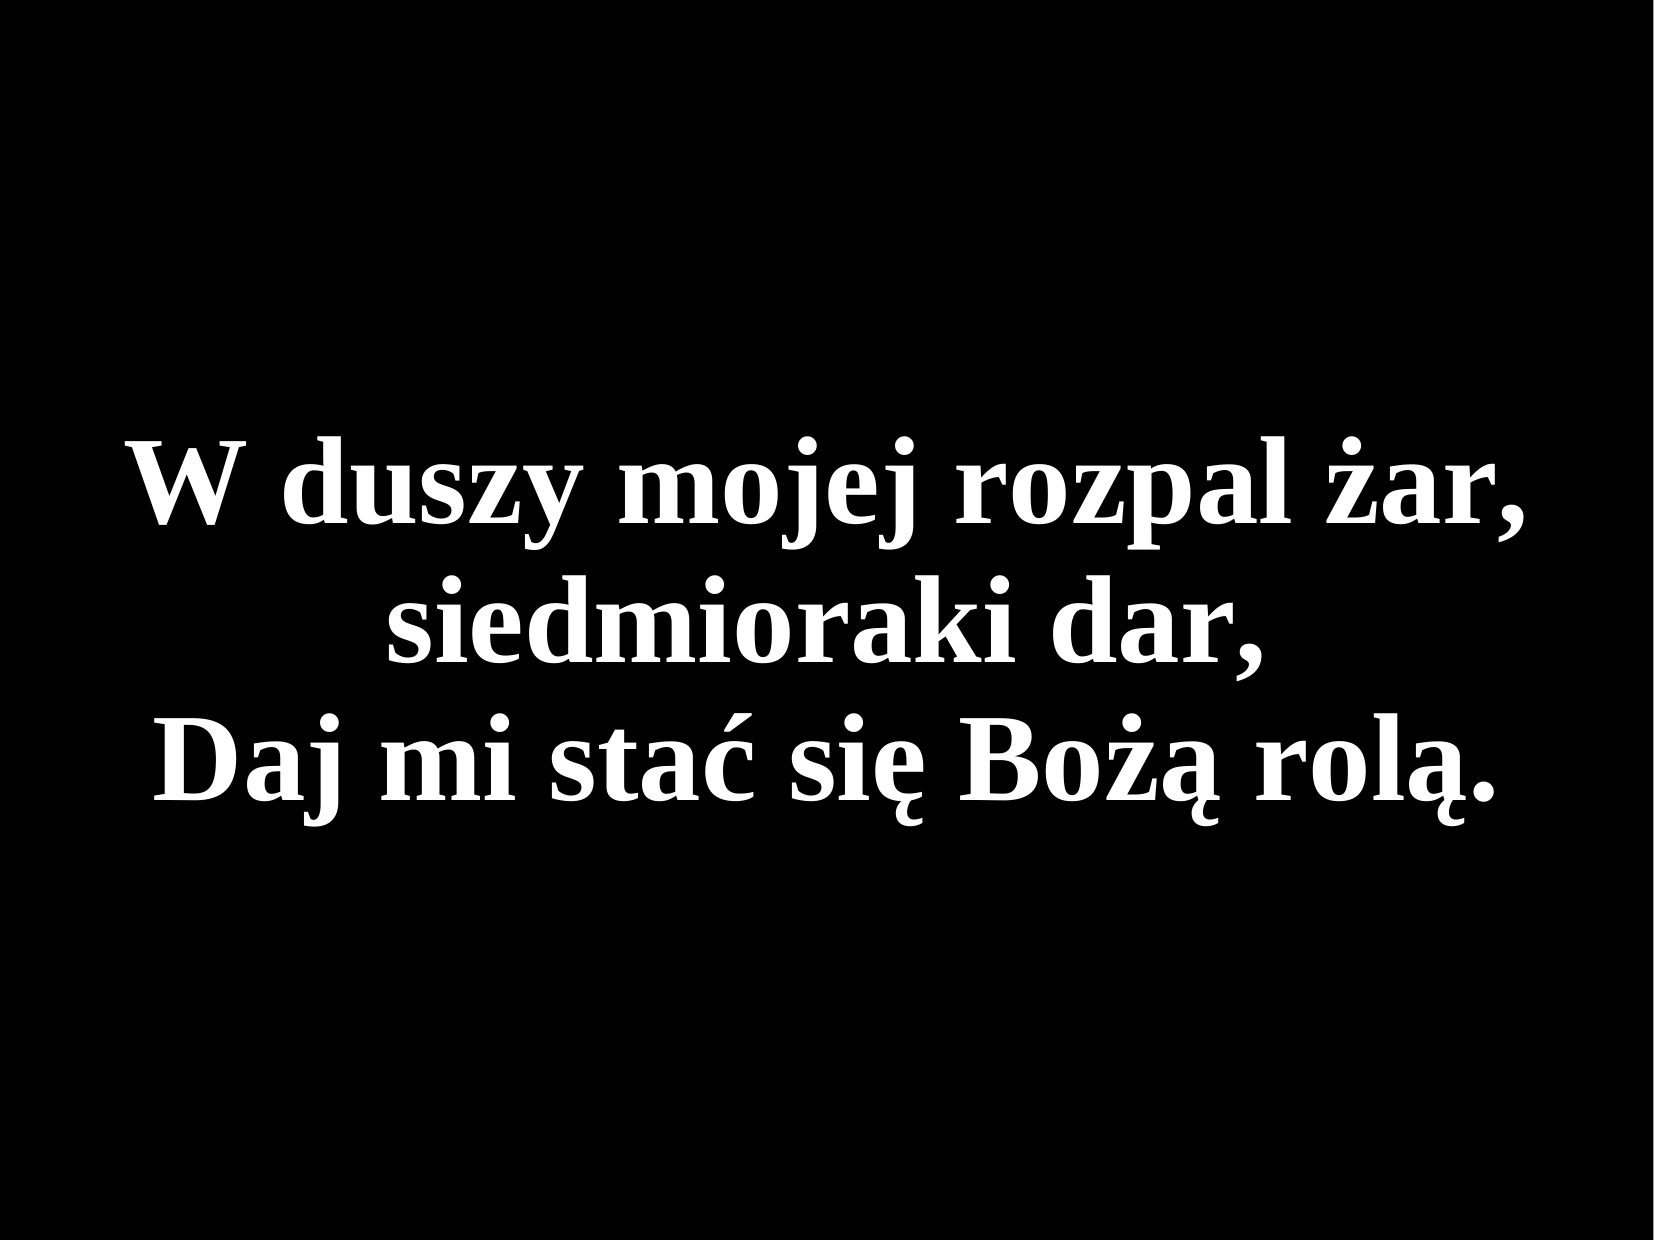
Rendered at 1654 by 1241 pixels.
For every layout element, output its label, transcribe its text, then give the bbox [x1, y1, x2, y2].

title W duszy mojej rozpal żar, siedmioraki dar, Daj mi stać się Bożą rolą. [0, 0, 1654, 1241]
